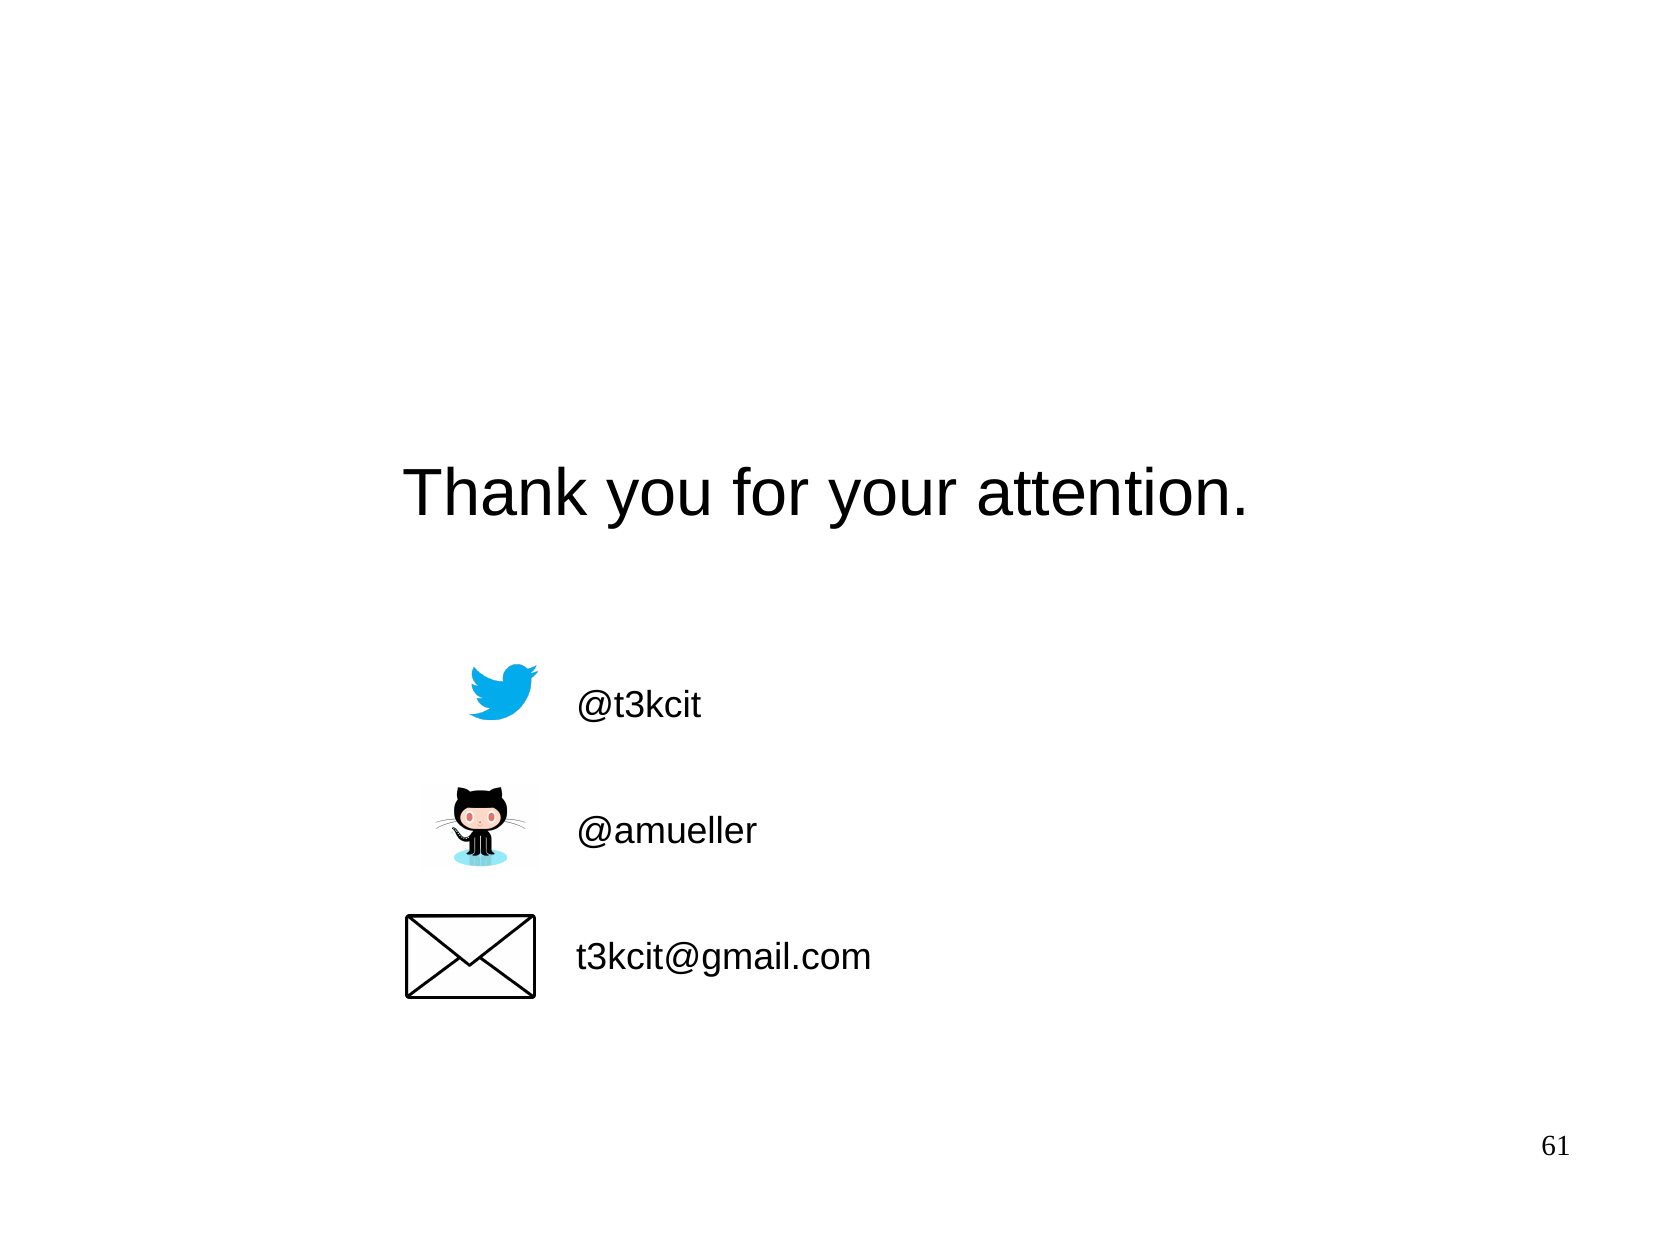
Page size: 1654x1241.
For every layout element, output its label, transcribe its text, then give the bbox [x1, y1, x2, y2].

picture [445, 634, 562, 751]
subtitle Thank you for your attention. [82, 49, 1571, 1010]
picture [405, 914, 536, 999]
text_box @t3kcit @amueller t3kcit@gmail.com [561, 634, 1261, 995]
picture [420, 784, 540, 871]
